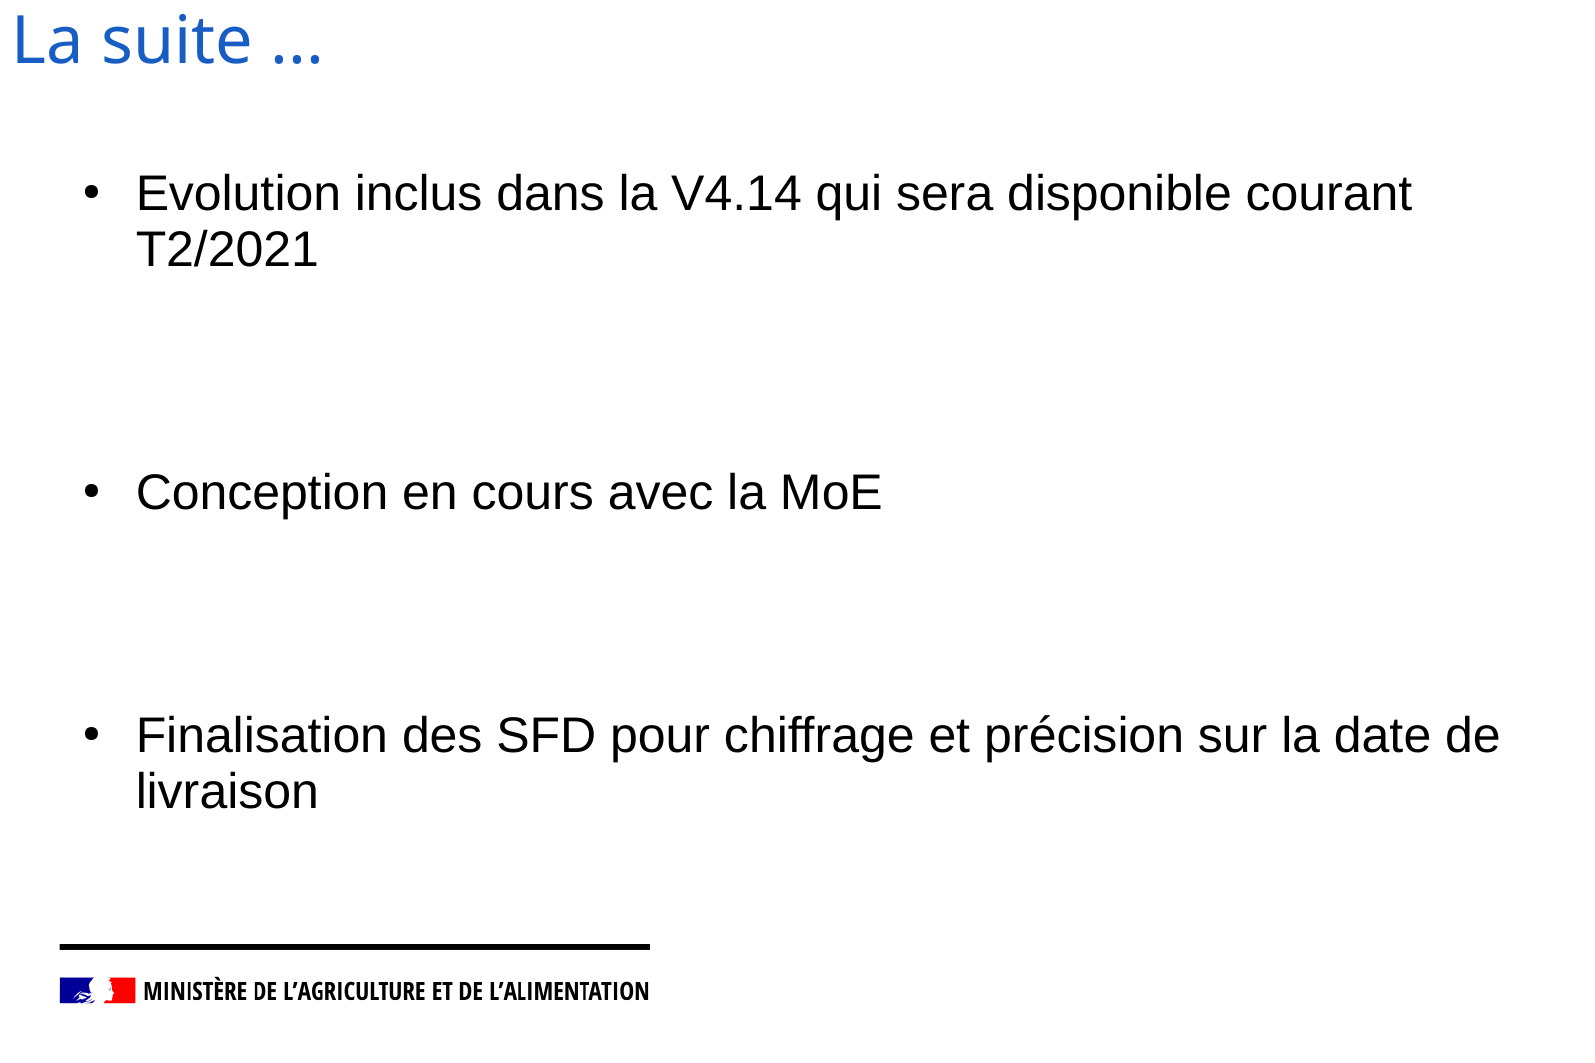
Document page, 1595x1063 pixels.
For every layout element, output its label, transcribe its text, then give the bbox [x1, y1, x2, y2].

title La suite ... [11, 7, 1241, 84]
list Evolution inclus dans la V4.14 qui sera disponible courant T2/2021 Conception en cours avec la MoE Finalisation des SFD pour chiffrage et précision sur la date de livraison [5, 98, 1595, 1039]
